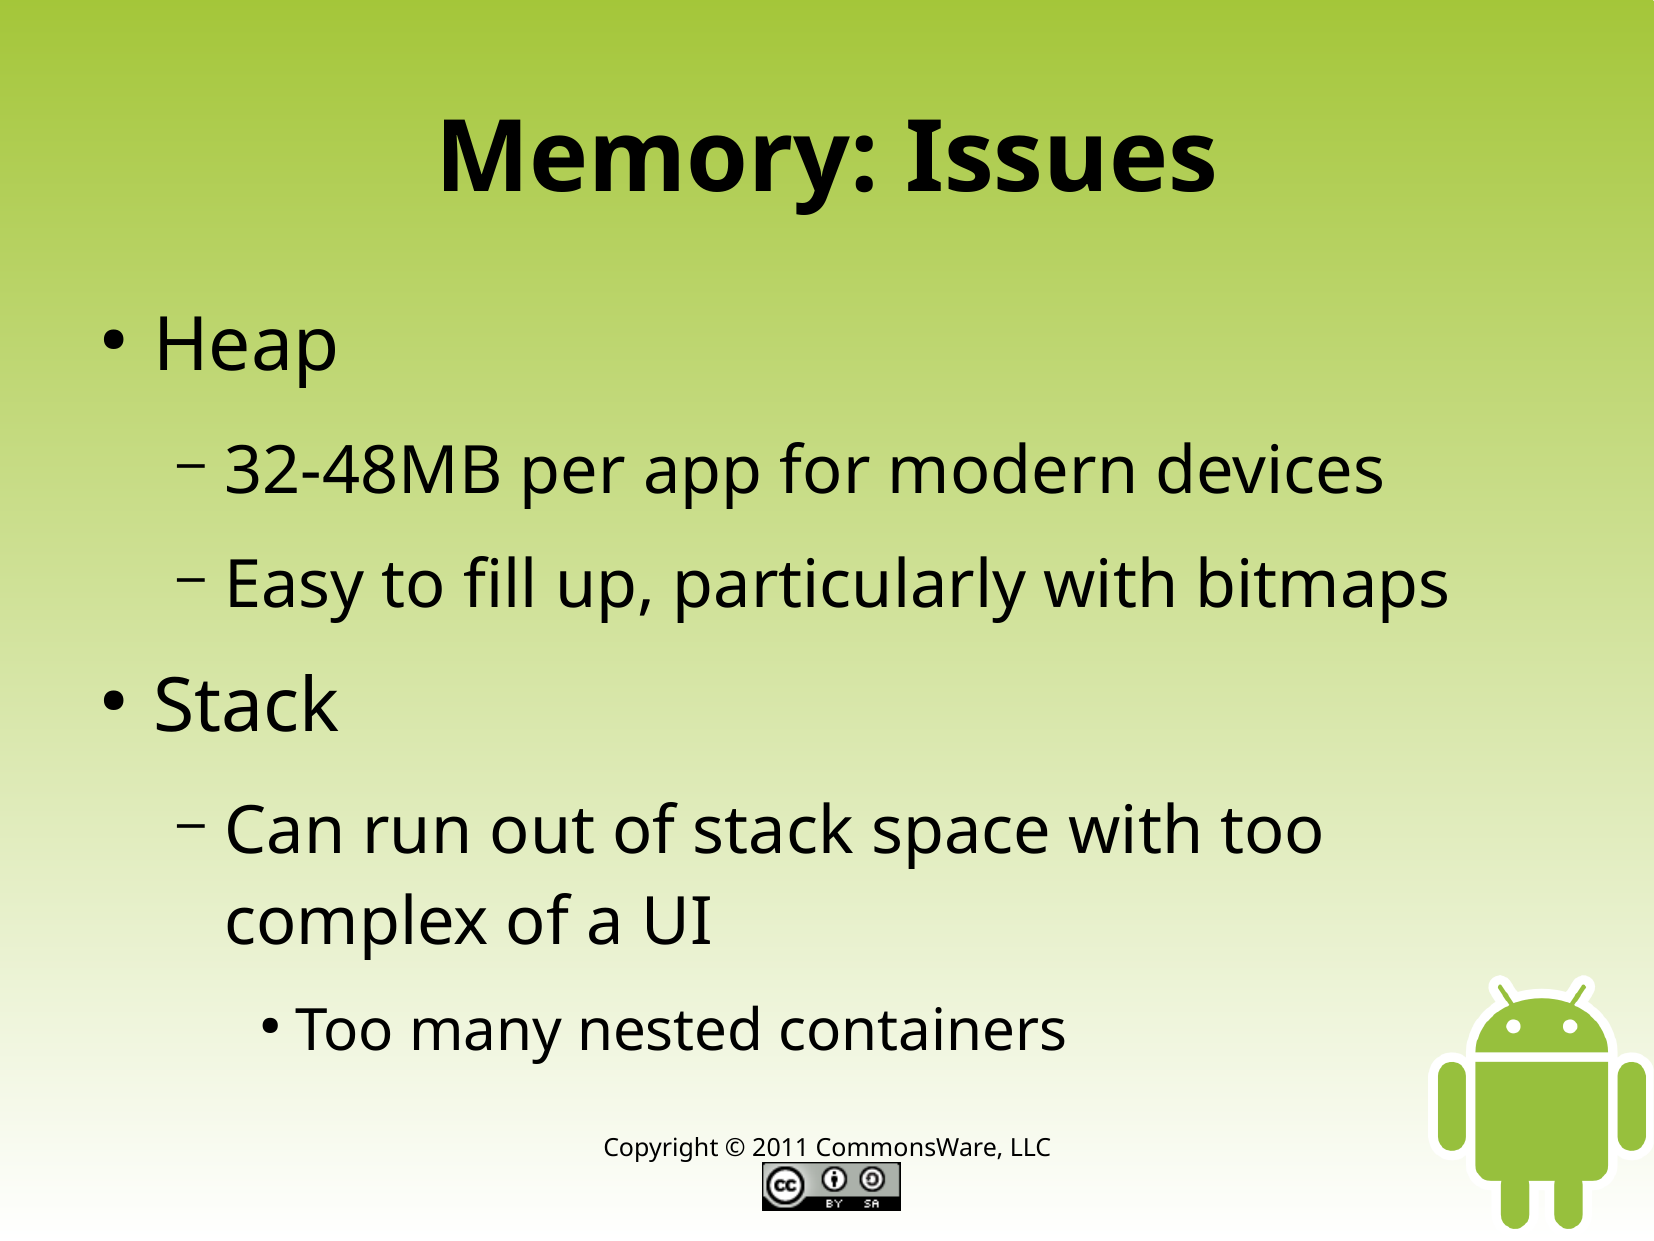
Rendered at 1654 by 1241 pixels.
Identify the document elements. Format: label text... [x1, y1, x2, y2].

picture [1428, 975, 1654, 1238]
list Heap 32-48MB per app for modern devices Easy to fill up, particularly with bitmaps Stack Can run out of stack space with too complex of a UI Too many nested containers [82, 290, 1571, 1126]
title Memory: Issues [82, 49, 1571, 257]
picture [762, 1162, 901, 1211]
